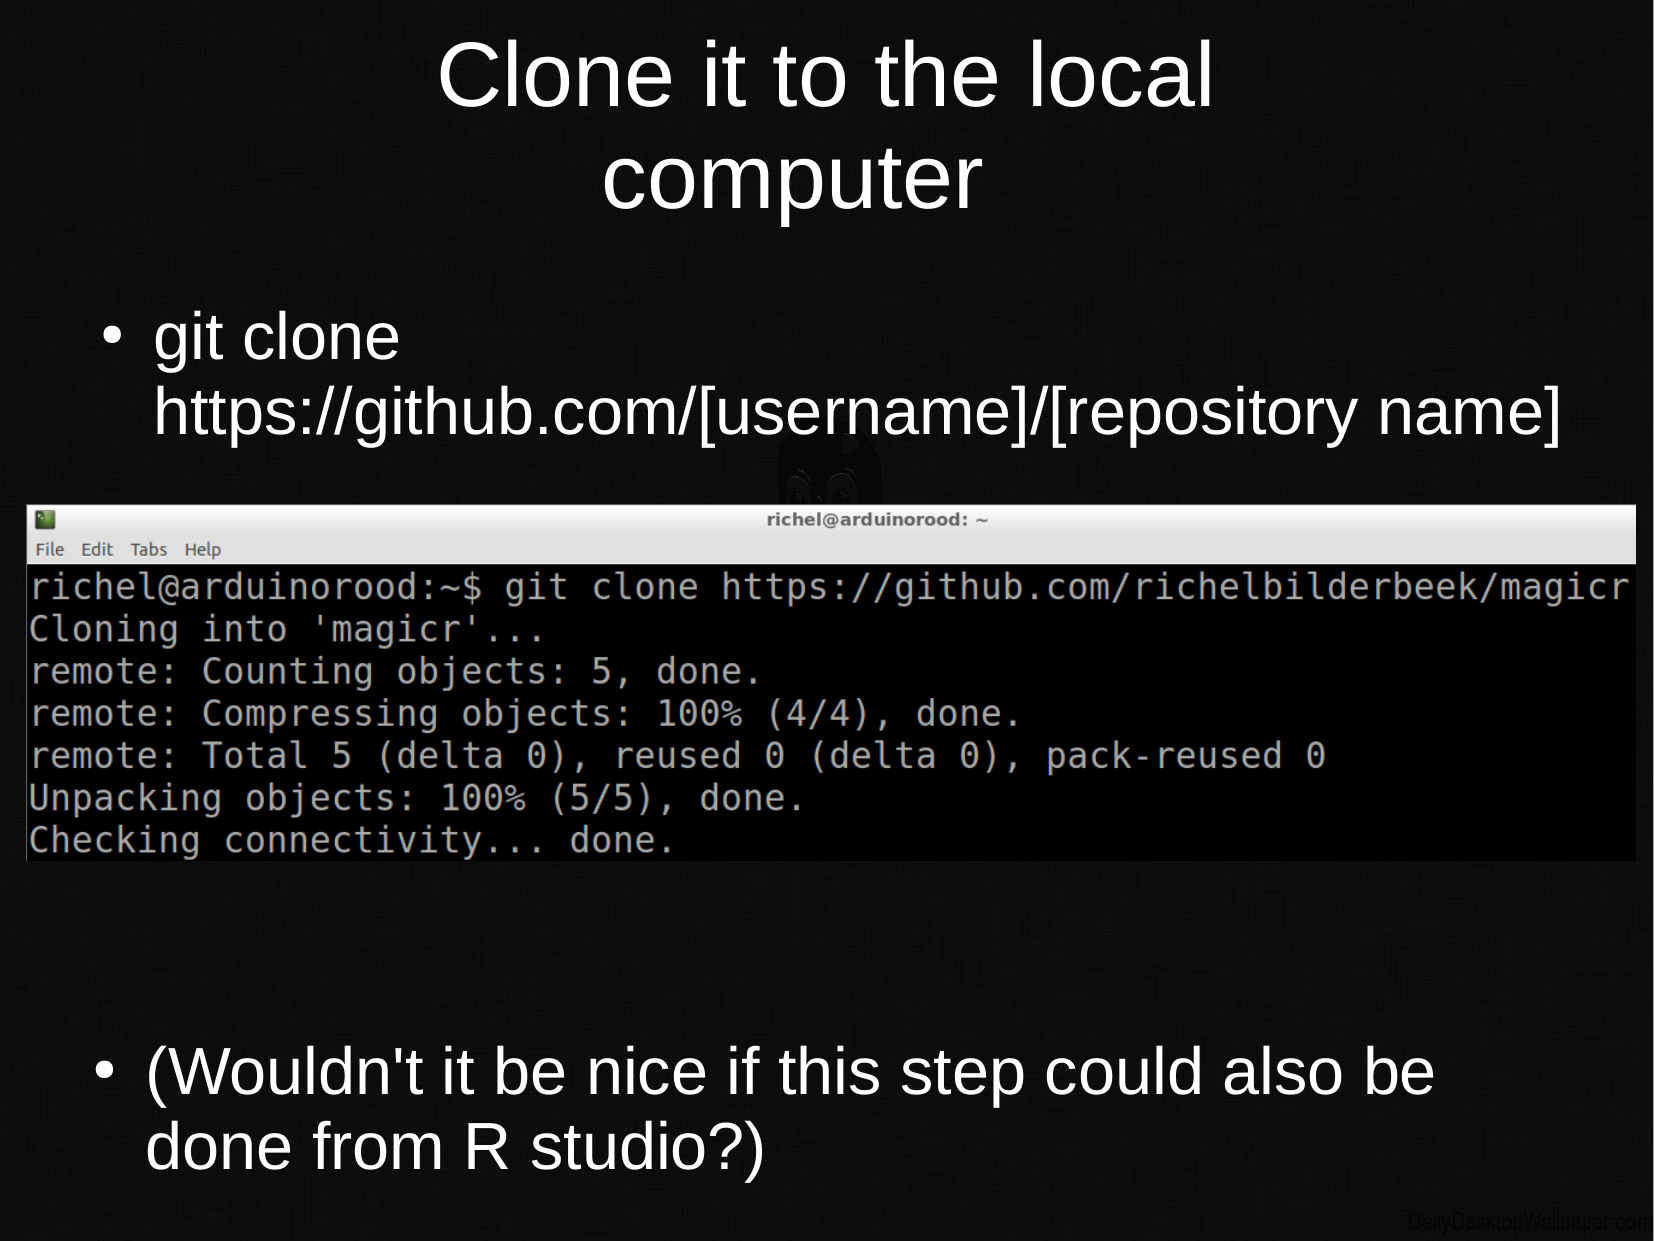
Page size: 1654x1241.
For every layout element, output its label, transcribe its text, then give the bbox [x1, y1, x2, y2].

title Clone it to the local computer [389, 22, 1264, 230]
list (Wouldn't it be nice if this step could also be done from R studio?) [75, 1034, 1564, 1201]
picture [0, 0, 1654, 1241]
list git clone https://github.com/[username]/[repository name] [82, 299, 1571, 466]
